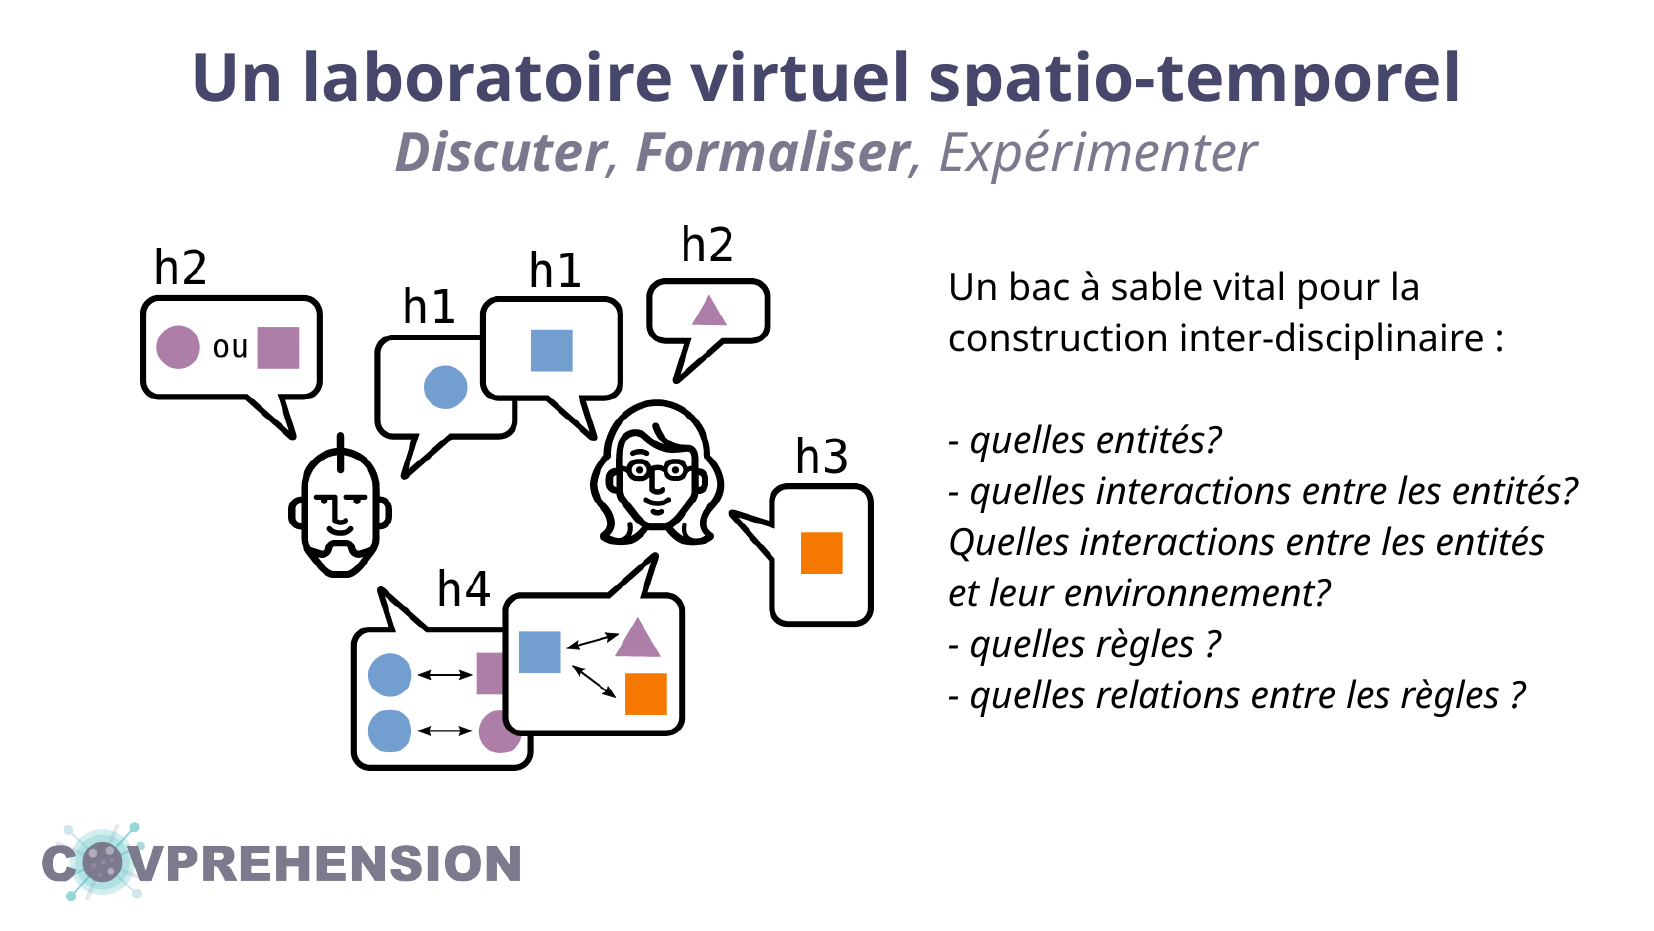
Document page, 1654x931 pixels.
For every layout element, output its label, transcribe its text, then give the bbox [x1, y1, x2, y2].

text_box Discuter, Formaliser, Expérimenter [0, 106, 1654, 192]
text_box Un bac à sable vital pour la construction inter-disciplinaire : - quelles entités? - quelles interactions entre les entités? Quelles interactions entre les entités et leur environnement? - quelles règles ? - quelles relations entre les règles ? [933, 253, 1595, 721]
title Un laboratoire virtuel spatio-temporel [0, 23, 1654, 106]
picture [134, 196, 898, 814]
